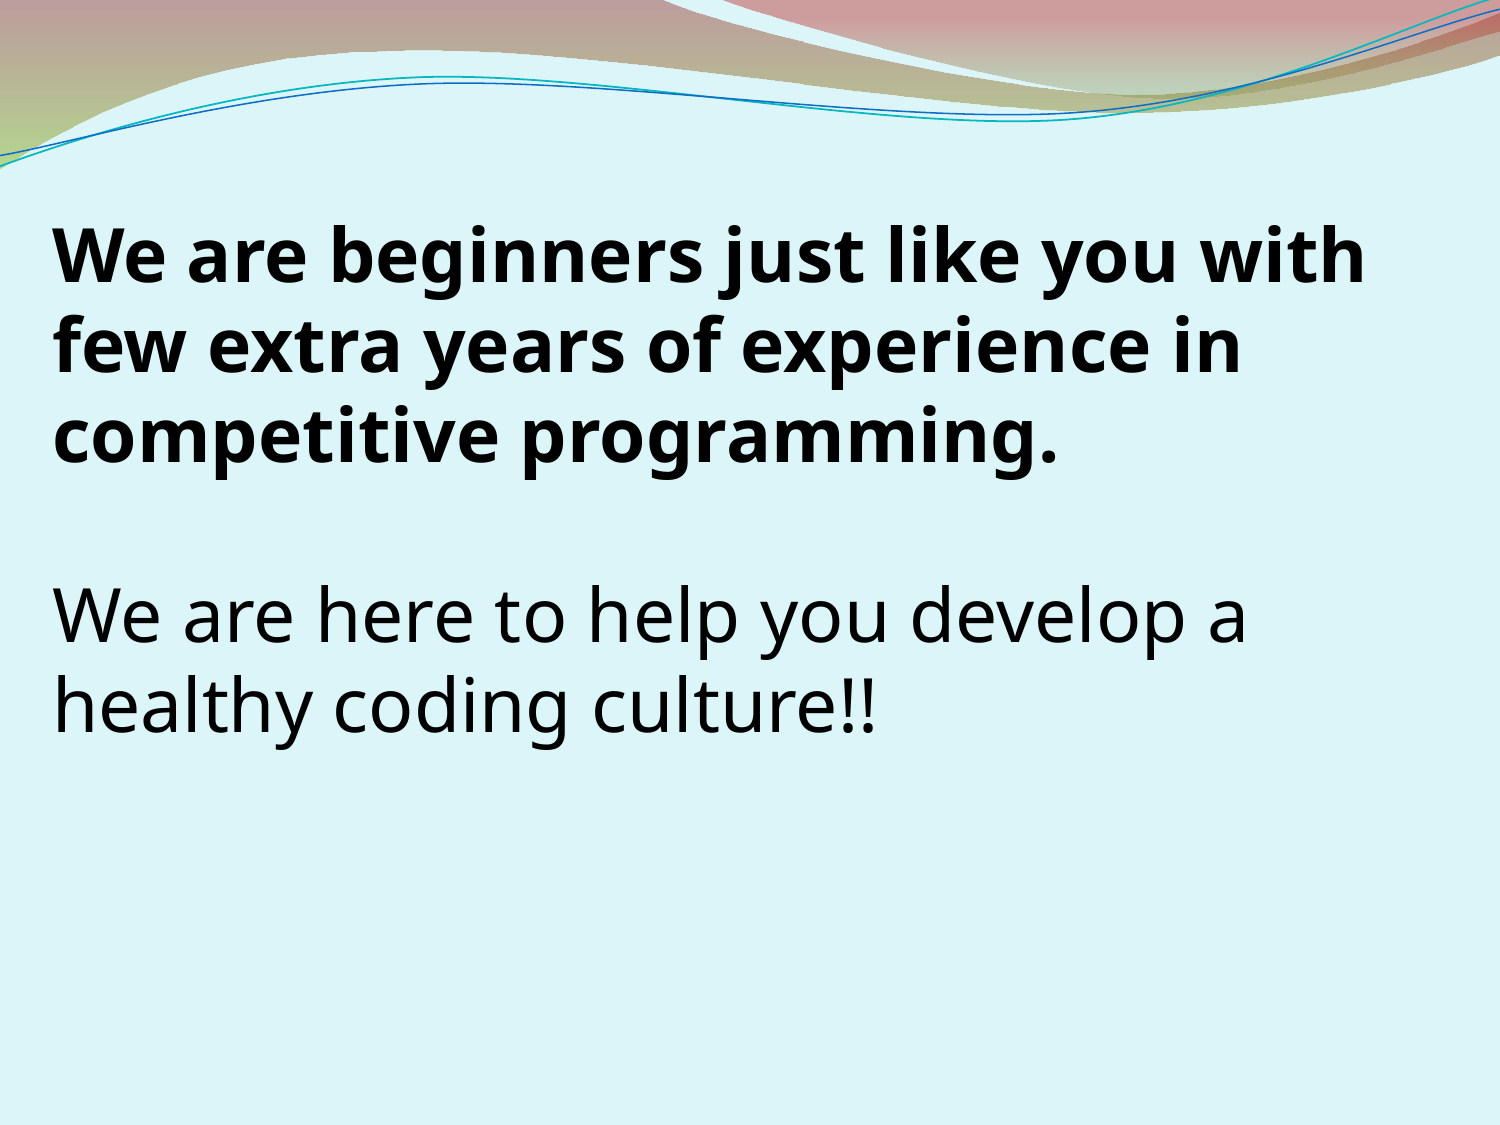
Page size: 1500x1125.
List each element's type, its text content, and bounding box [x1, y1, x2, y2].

text_box We are beginners just like you with few extra years of experience in competitive programming. We are here to help you develop a healthy coding culture!! [37, 200, 1425, 935]
